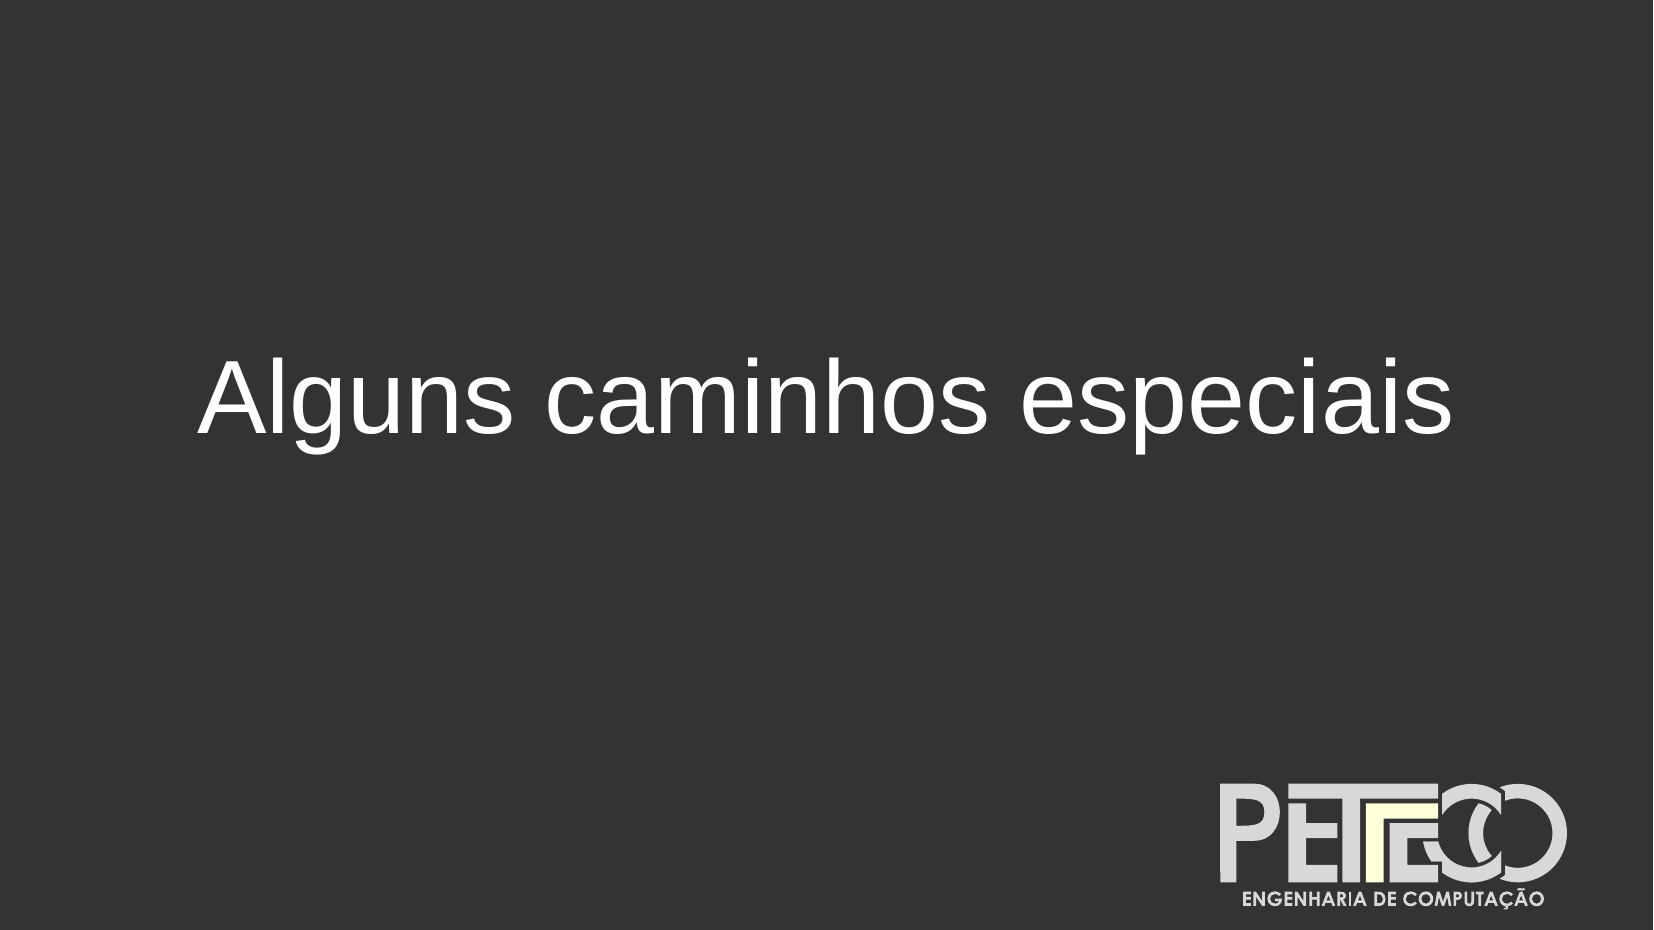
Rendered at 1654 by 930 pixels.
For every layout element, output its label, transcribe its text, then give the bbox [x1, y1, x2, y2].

subtitle Alguns caminhos especiais [82, 37, 1571, 757]
